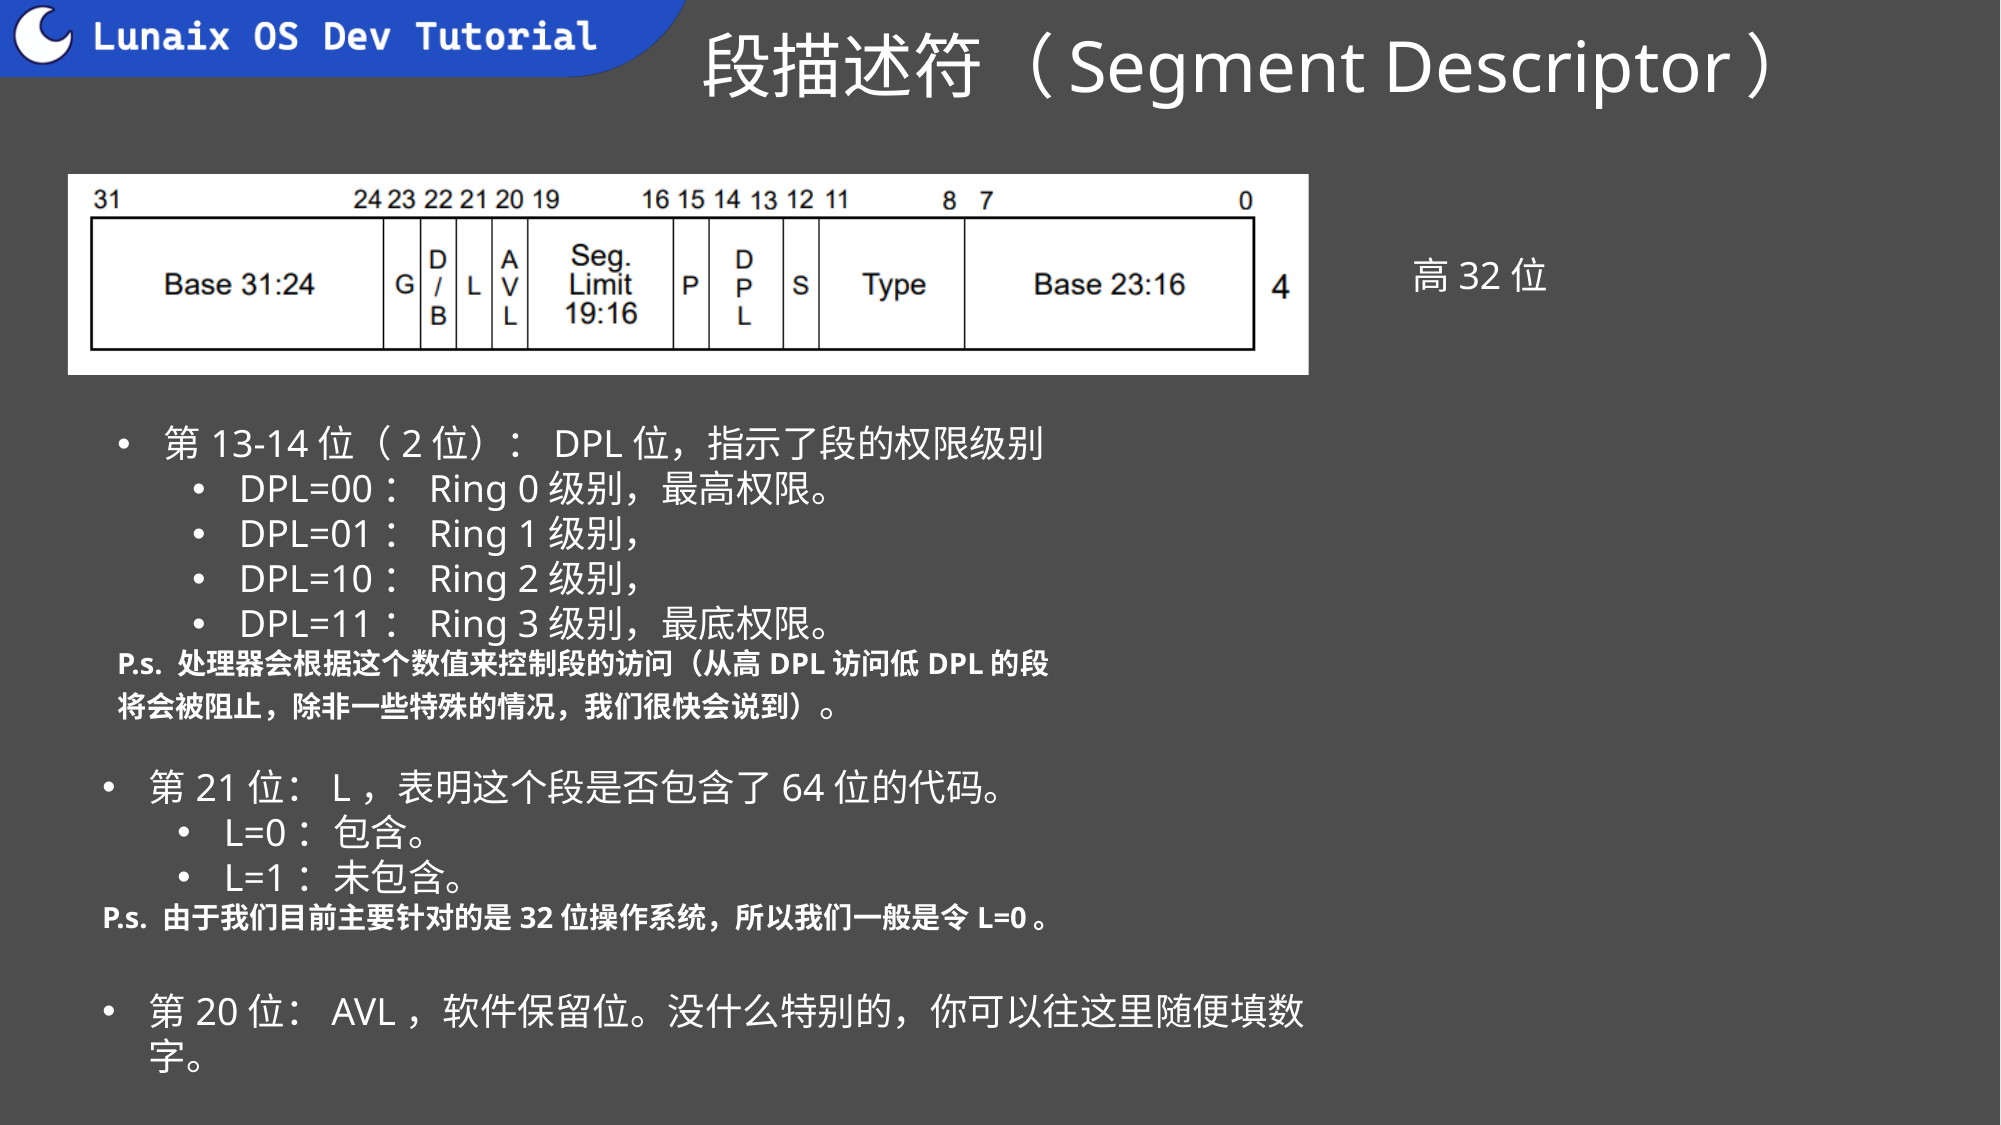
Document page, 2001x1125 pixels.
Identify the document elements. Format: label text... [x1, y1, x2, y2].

title 段描述符（Segment Descriptor） [686, 3, 2000, 137]
text_box 第20位：AVL，软件保留位。没什么特别的，你可以往这里随便填数字。 [87, 980, 1329, 1086]
picture [0, 0, 2001, 1125]
text_box 高32位 [1397, 244, 1734, 305]
text_box 第13-14位（2位）：DPL位，指示了段的权限级别 DPL=00：Ring 0级别，最高权限。 DPL=01：Ring 1级别， DPL=10：Ring 2级别， DPL=11：Ring 3级别，最底权限。 P.s. 处理器会根据这个数值来控制段的访问（从高DPL访问低DPL的段将会被阻止，除非一些特殊的情况，我们很快会说到）。 [102, 413, 1088, 733]
text_box 第21位：L，表明这个段是否包含了64位的代码。 L=0：包含。 L=1：未包含。 P.s. 由于我们目前主要针对的是32位操作系统，所以我们一般是令L=0。 [87, 756, 1329, 942]
